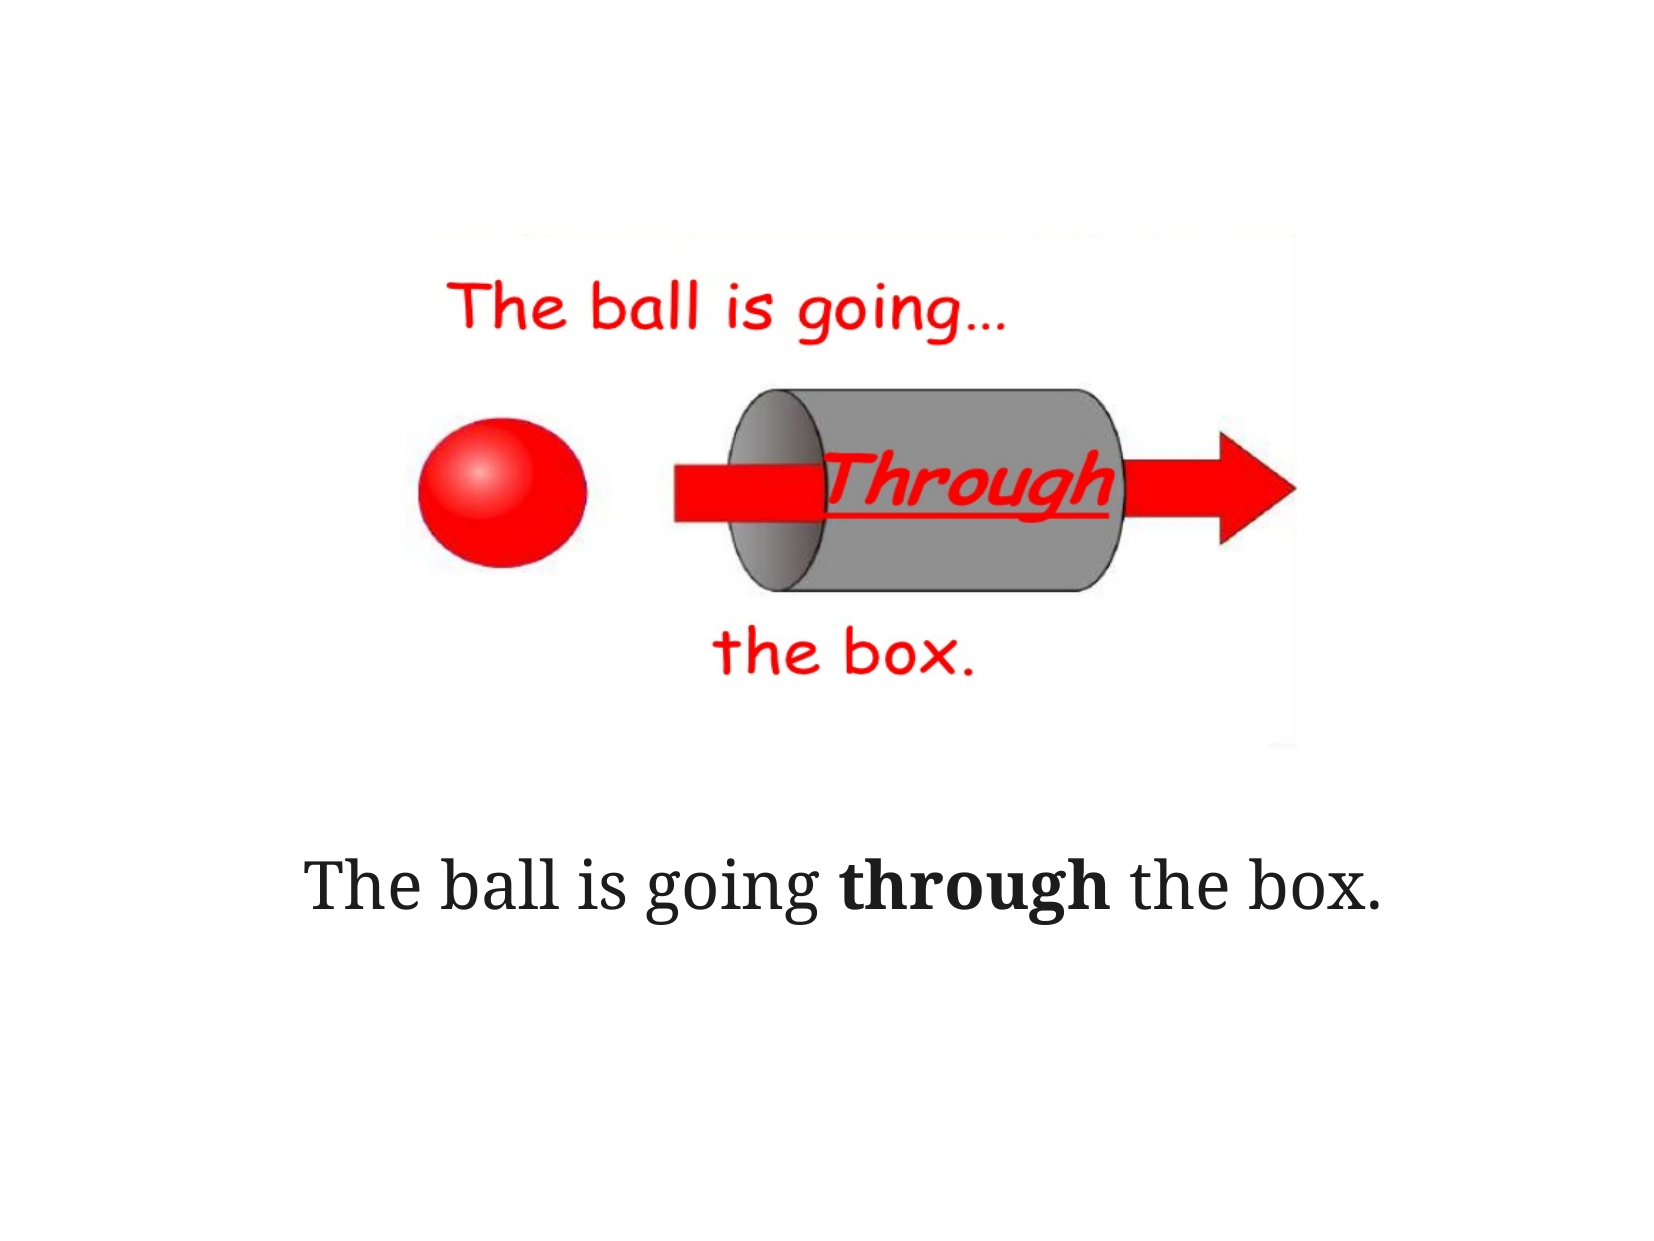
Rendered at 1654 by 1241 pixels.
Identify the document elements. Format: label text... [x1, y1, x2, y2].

picture [329, 150, 1365, 840]
text_box The ball is going through the box. [82, 840, 1605, 935]
